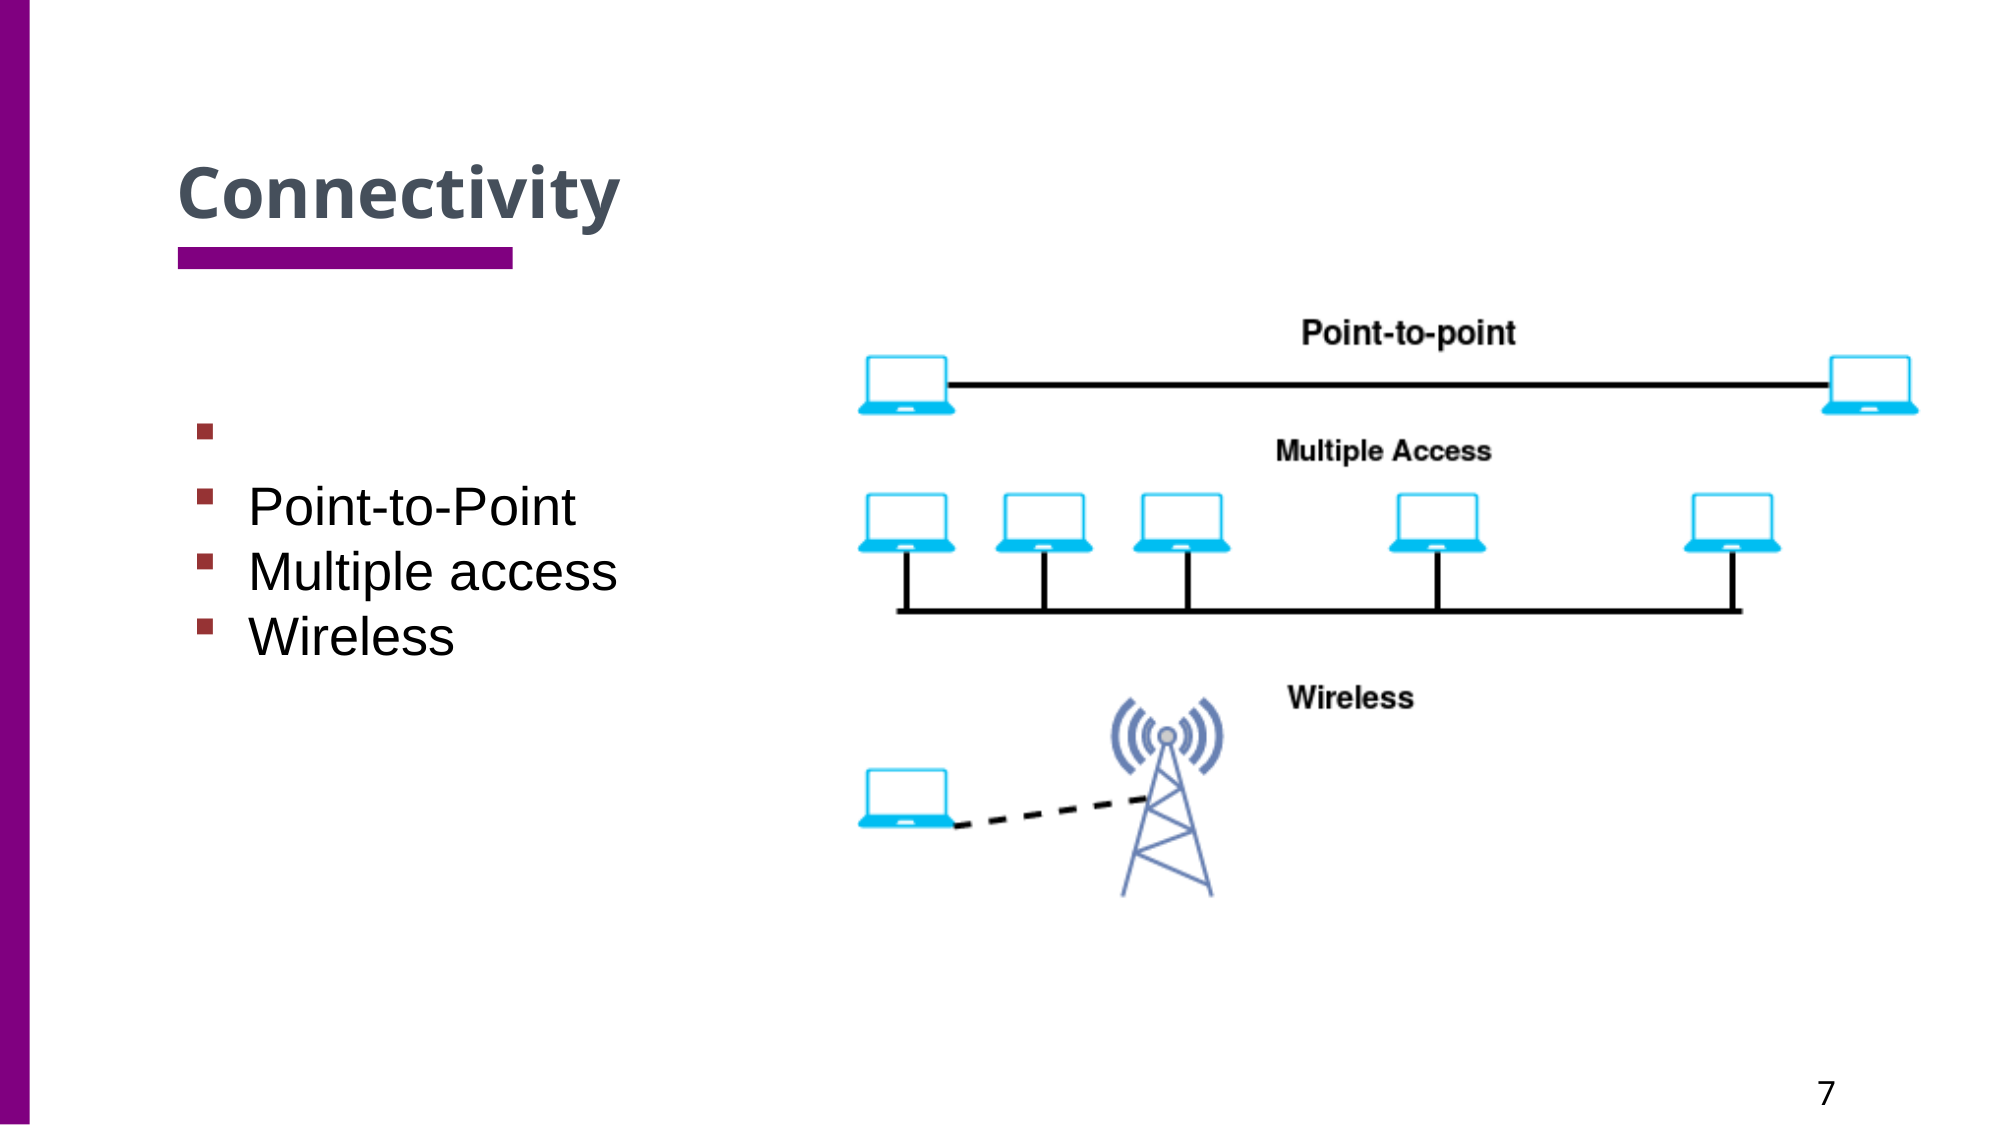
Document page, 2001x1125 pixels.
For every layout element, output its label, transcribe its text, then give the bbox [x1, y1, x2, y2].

text_box Connectivity [161, 135, 691, 233]
text_box Point-to-Point Multiple access Wireless [177, 326, 1875, 1050]
picture [857, 239, 1968, 901]
